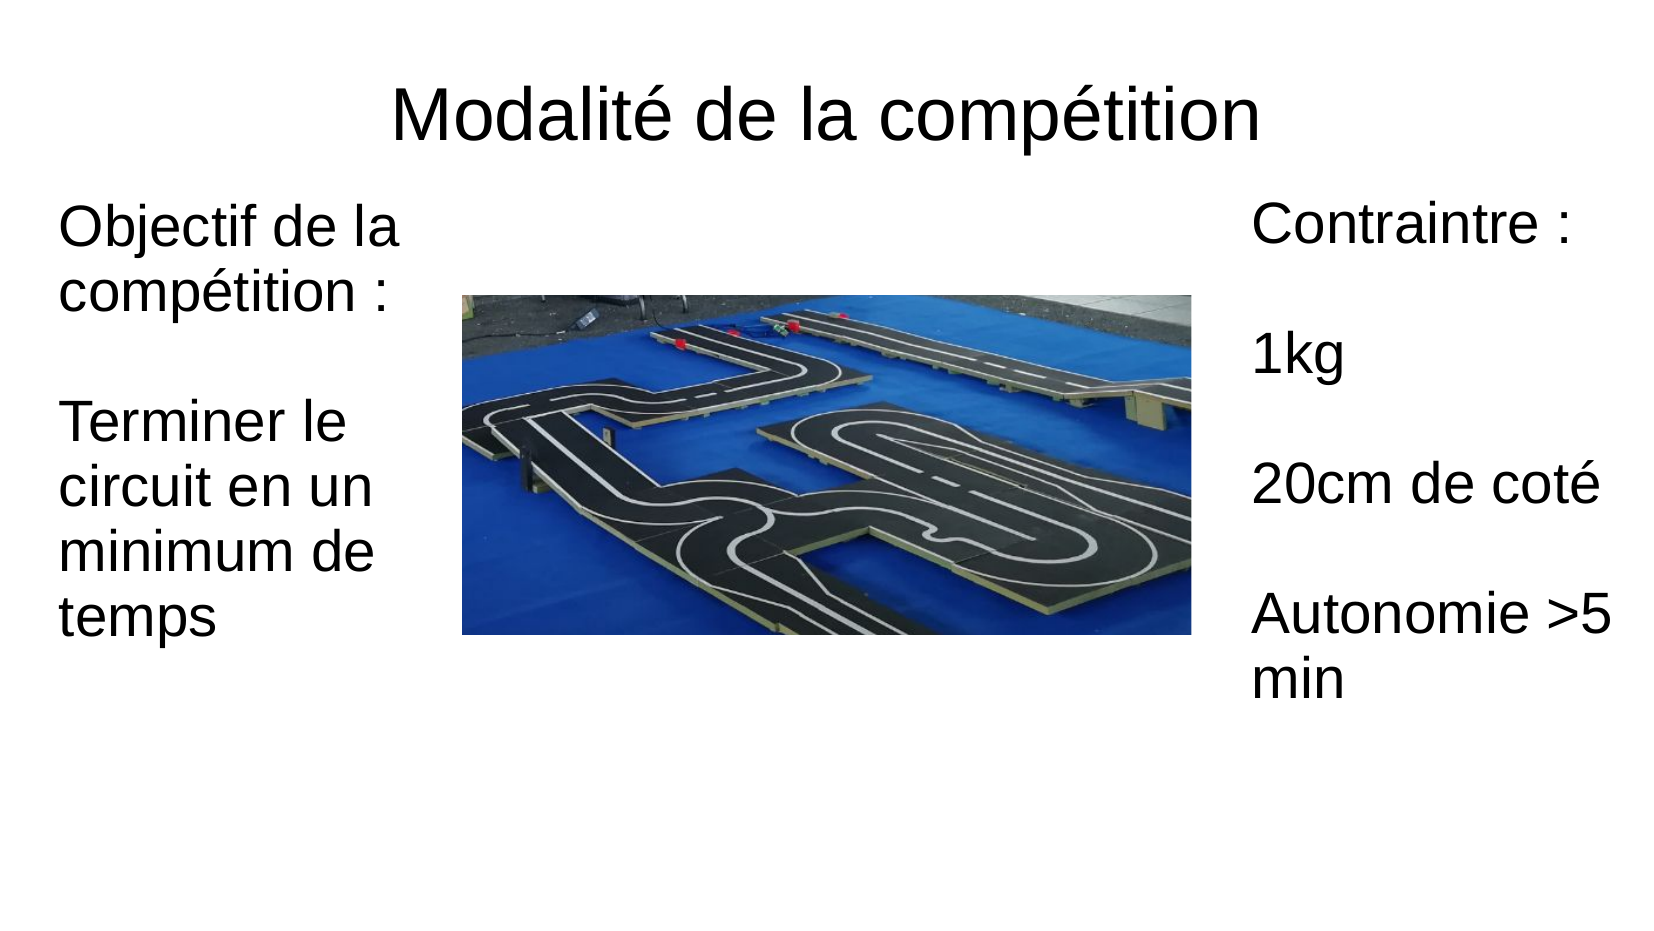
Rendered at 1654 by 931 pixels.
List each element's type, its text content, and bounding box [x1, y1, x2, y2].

picture [462, 295, 1192, 635]
subtitle Objectif de la compétition : Terminer le circuit en un minimum de temps [59, 216, 461, 756]
title Modalité de la compétition [82, 37, 1571, 193]
text_box Contraintre : 1kg 20cm de coté Autonomie >5 min [1251, 181, 1654, 721]
